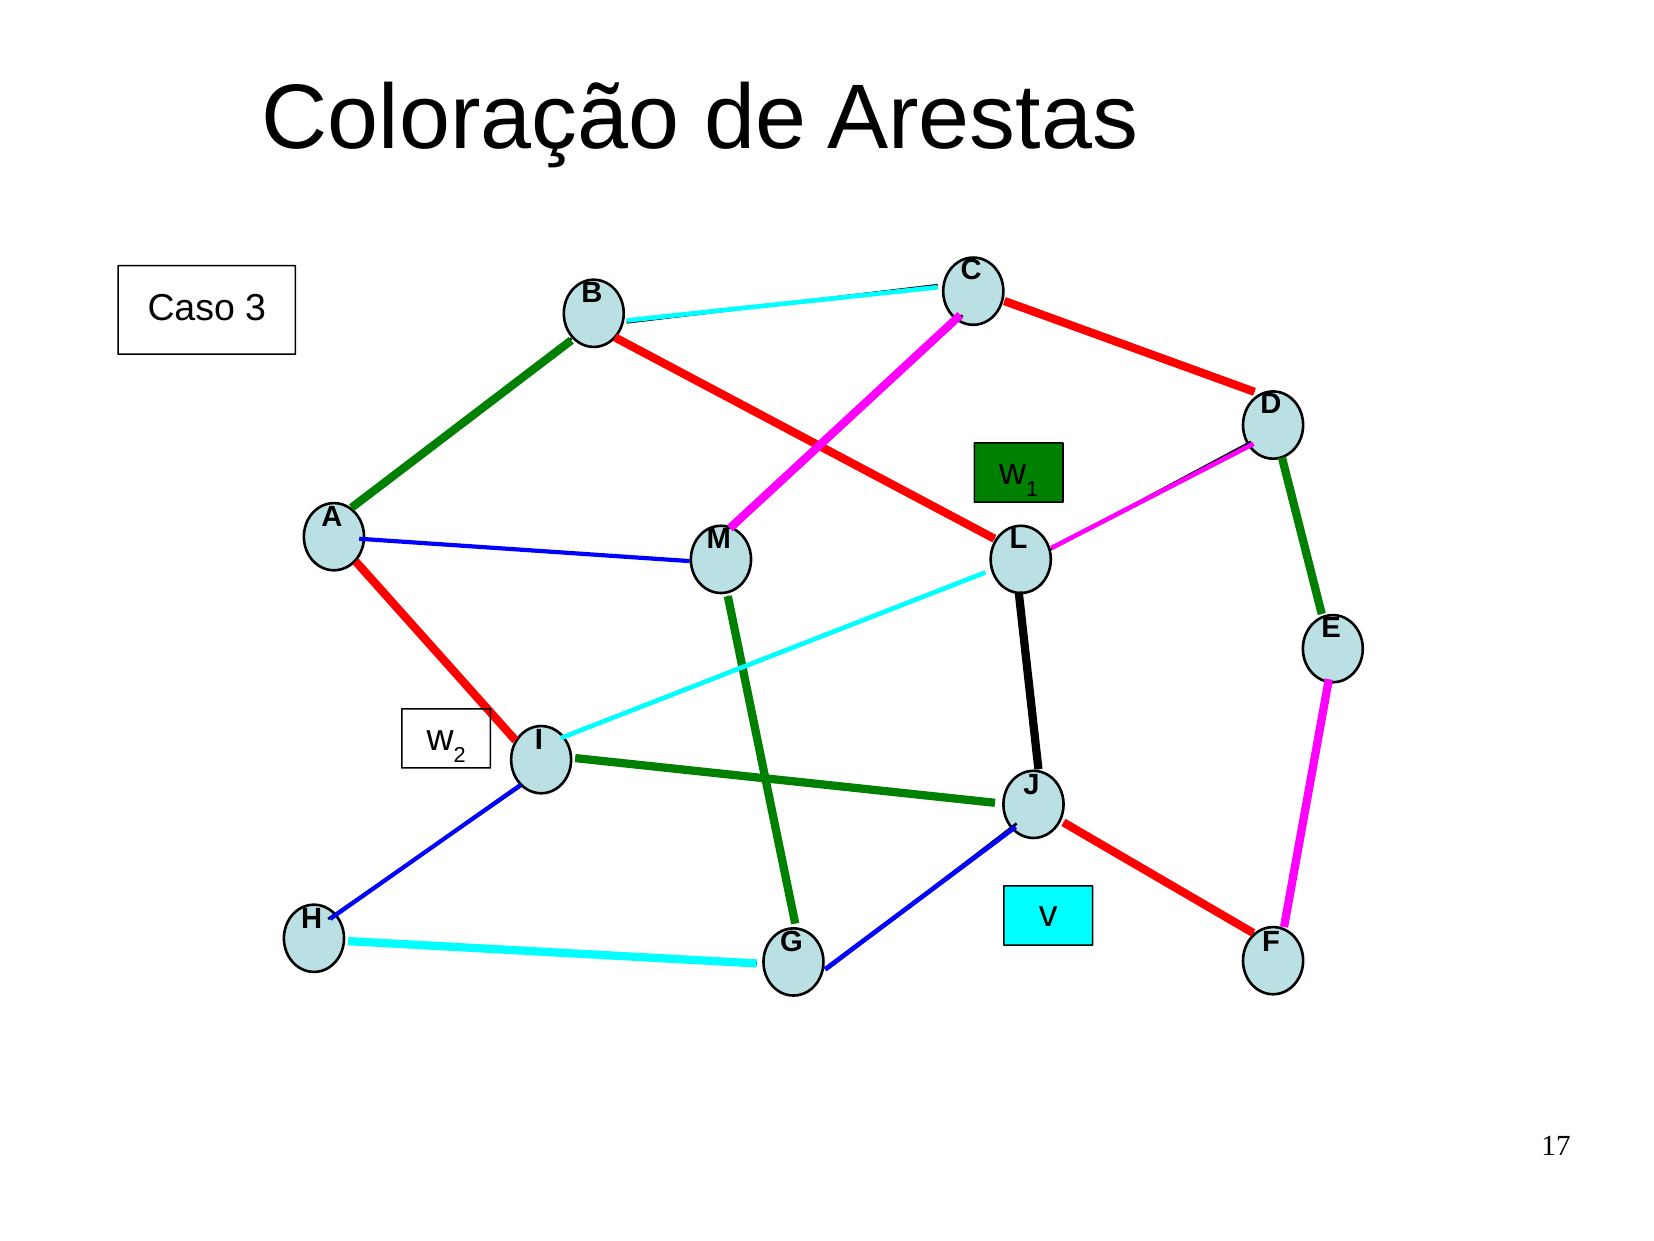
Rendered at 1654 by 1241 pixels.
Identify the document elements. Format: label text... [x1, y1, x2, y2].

text_box M [682, 516, 756, 563]
text_box Caso 3 [118, 265, 296, 355]
text_box [943, 294, 1004, 325]
text_box [511, 764, 571, 794]
text_box C [934, 247, 1008, 294]
text_box J [995, 762, 1068, 809]
text_box [1243, 428, 1303, 459]
text_box [691, 563, 751, 594]
text_box [1243, 965, 1303, 995]
text_box [304, 540, 364, 571]
text_box [1003, 809, 1064, 838]
text_box w2 [401, 708, 491, 768]
text_box w1 [974, 442, 1063, 503]
text_box [564, 317, 624, 347]
text_box F [1234, 918, 1308, 965]
text_box G [755, 918, 828, 965]
text_box A [295, 493, 369, 540]
text_box B [555, 270, 628, 317]
title Coloração de Arestas [261, 53, 1433, 178]
text_box v [1003, 885, 1093, 946]
text_box [284, 943, 344, 972]
text_box I [502, 717, 576, 764]
text_box D [1234, 381, 1308, 428]
text_box [990, 563, 1051, 593]
text_box [1303, 652, 1363, 683]
text_box E [1294, 605, 1368, 652]
text_box [763, 965, 824, 996]
text_box L [982, 516, 1055, 563]
text_box H [275, 896, 348, 943]
